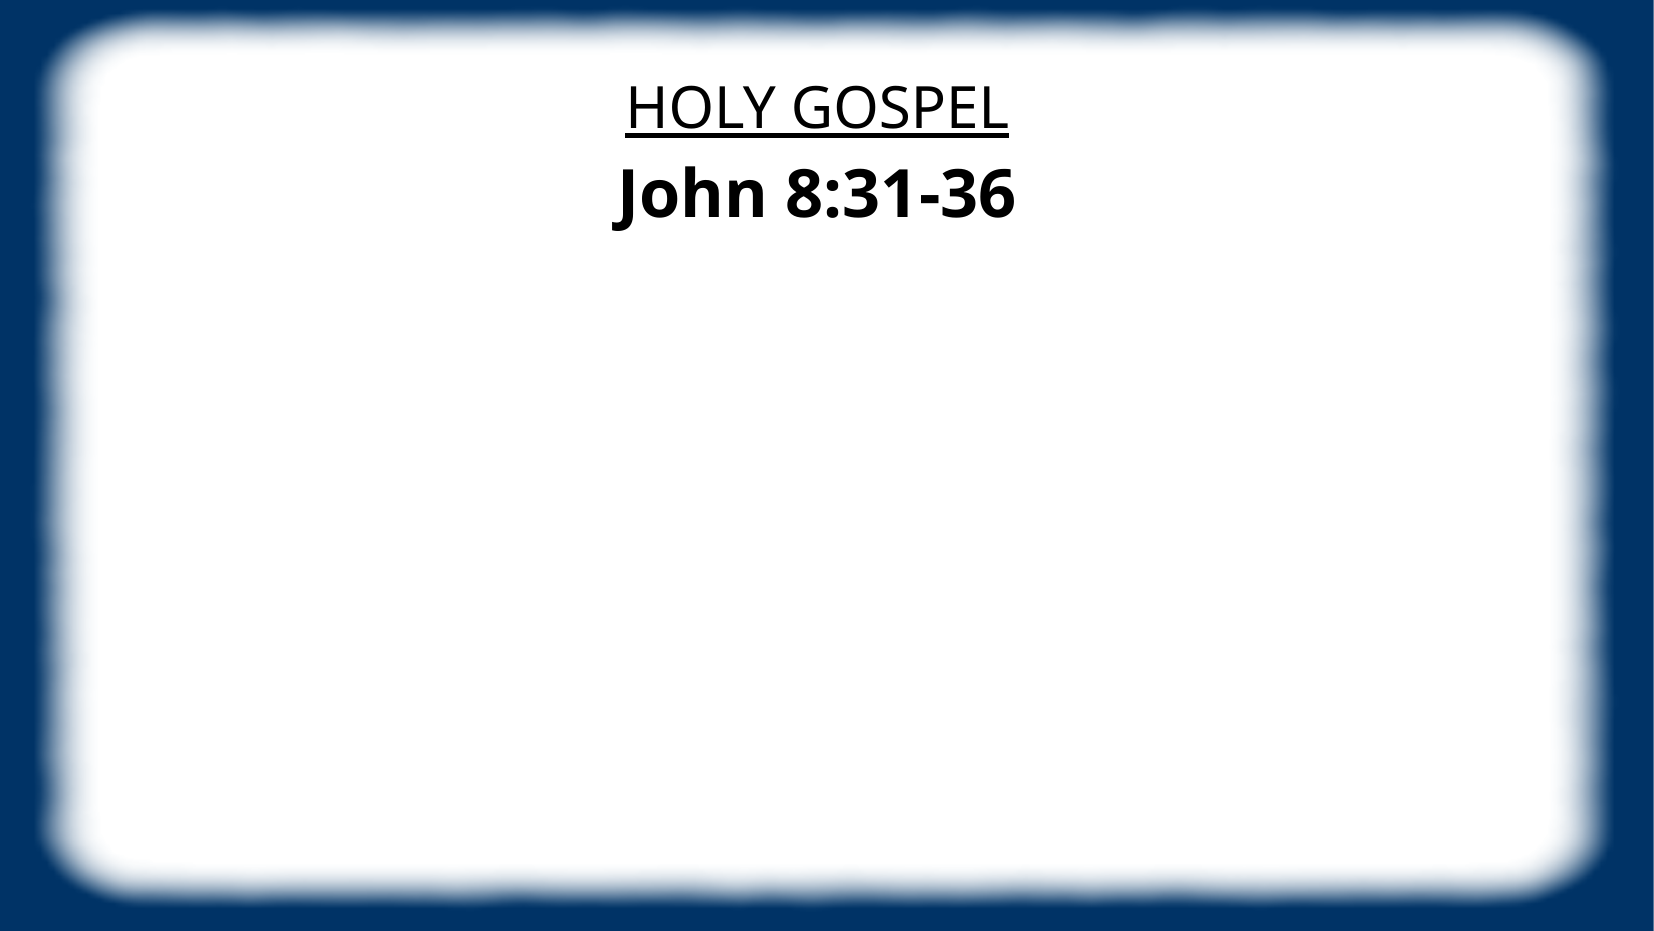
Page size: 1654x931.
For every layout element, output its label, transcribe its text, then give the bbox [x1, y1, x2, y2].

picture [0, 0, 1654, 931]
text_box HOLY GOSPEL John 8:31-36 [90, 59, 1546, 241]
